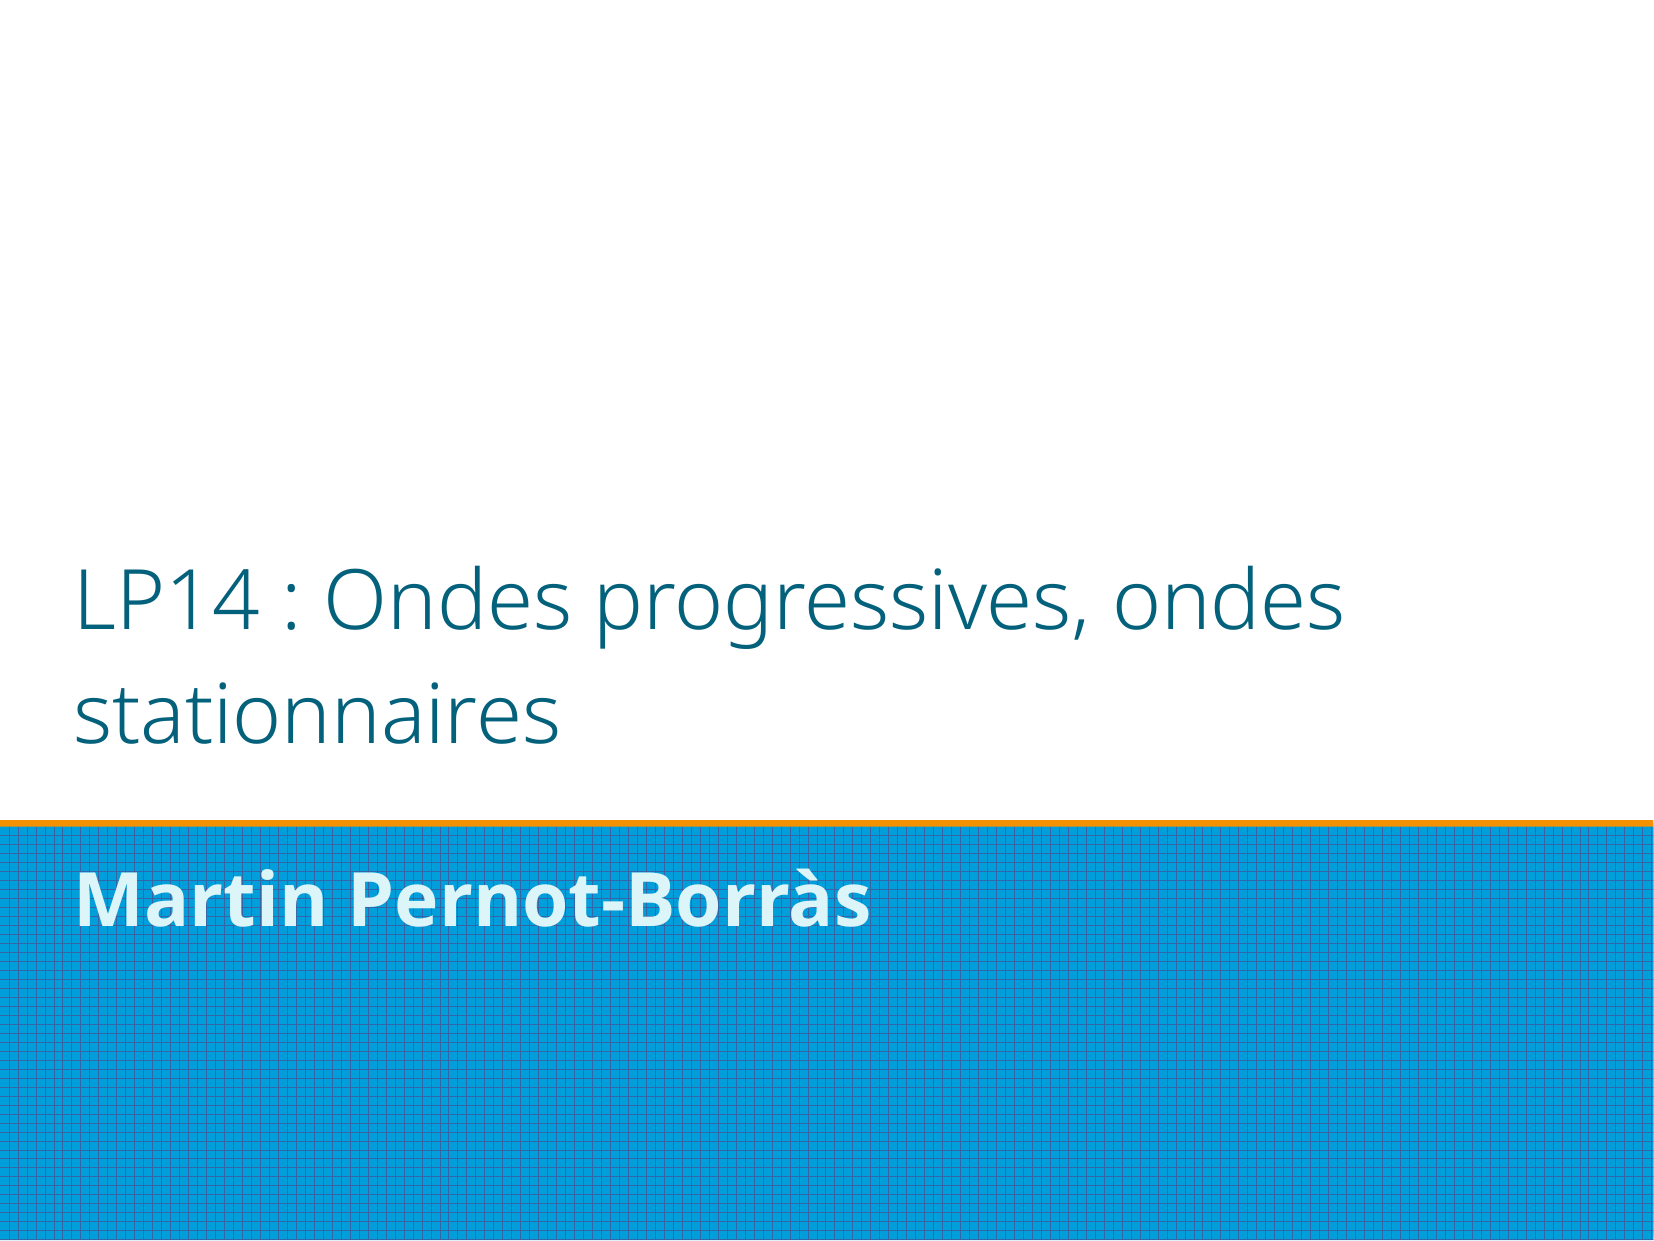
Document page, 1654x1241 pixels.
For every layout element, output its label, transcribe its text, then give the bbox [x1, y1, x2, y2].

title LP14 : Ondes progressives, ondes stationnaires [73, 59, 1551, 768]
subtitle Martin Pernot-Borràs [73, 846, 1551, 1103]
